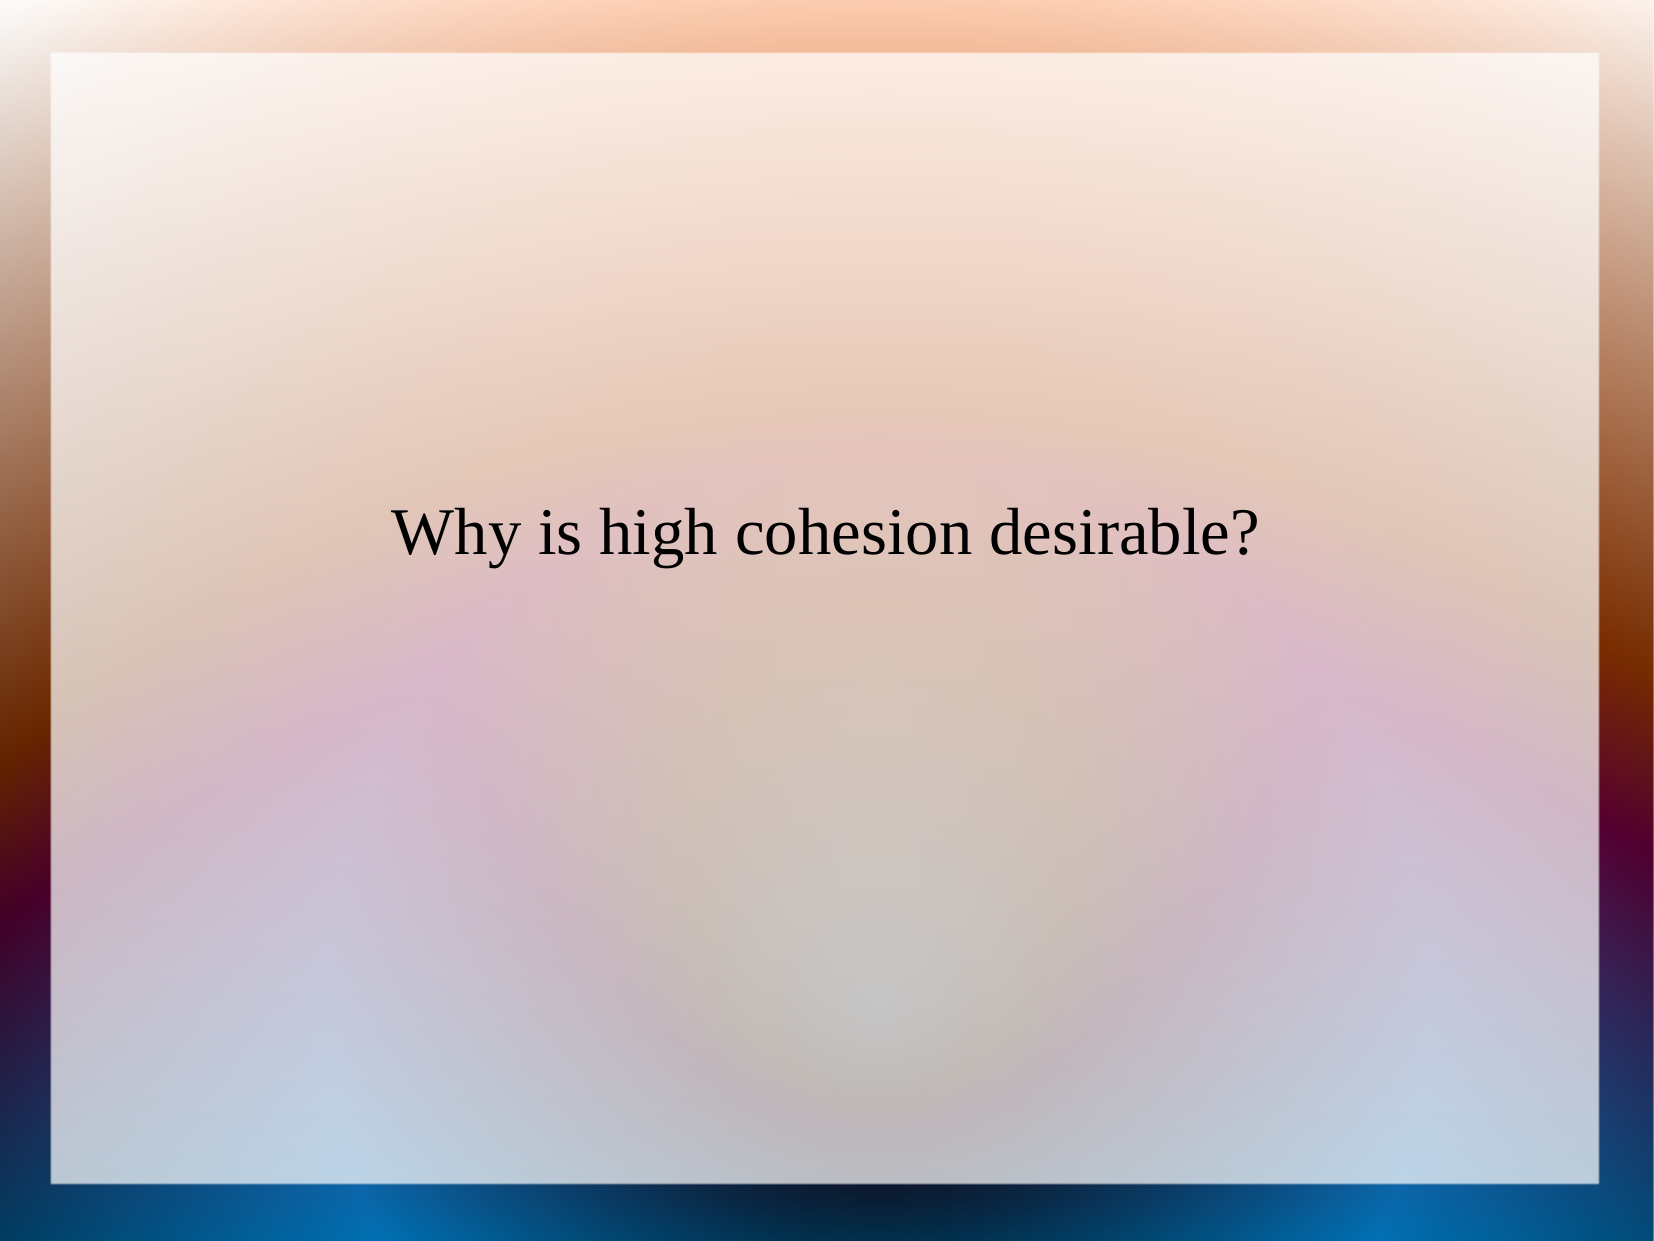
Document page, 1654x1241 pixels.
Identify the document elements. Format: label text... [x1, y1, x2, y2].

picture [0, 0, 1654, 1241]
subtitle Why is high cohesion desirable? [82, 55, 1571, 1010]
